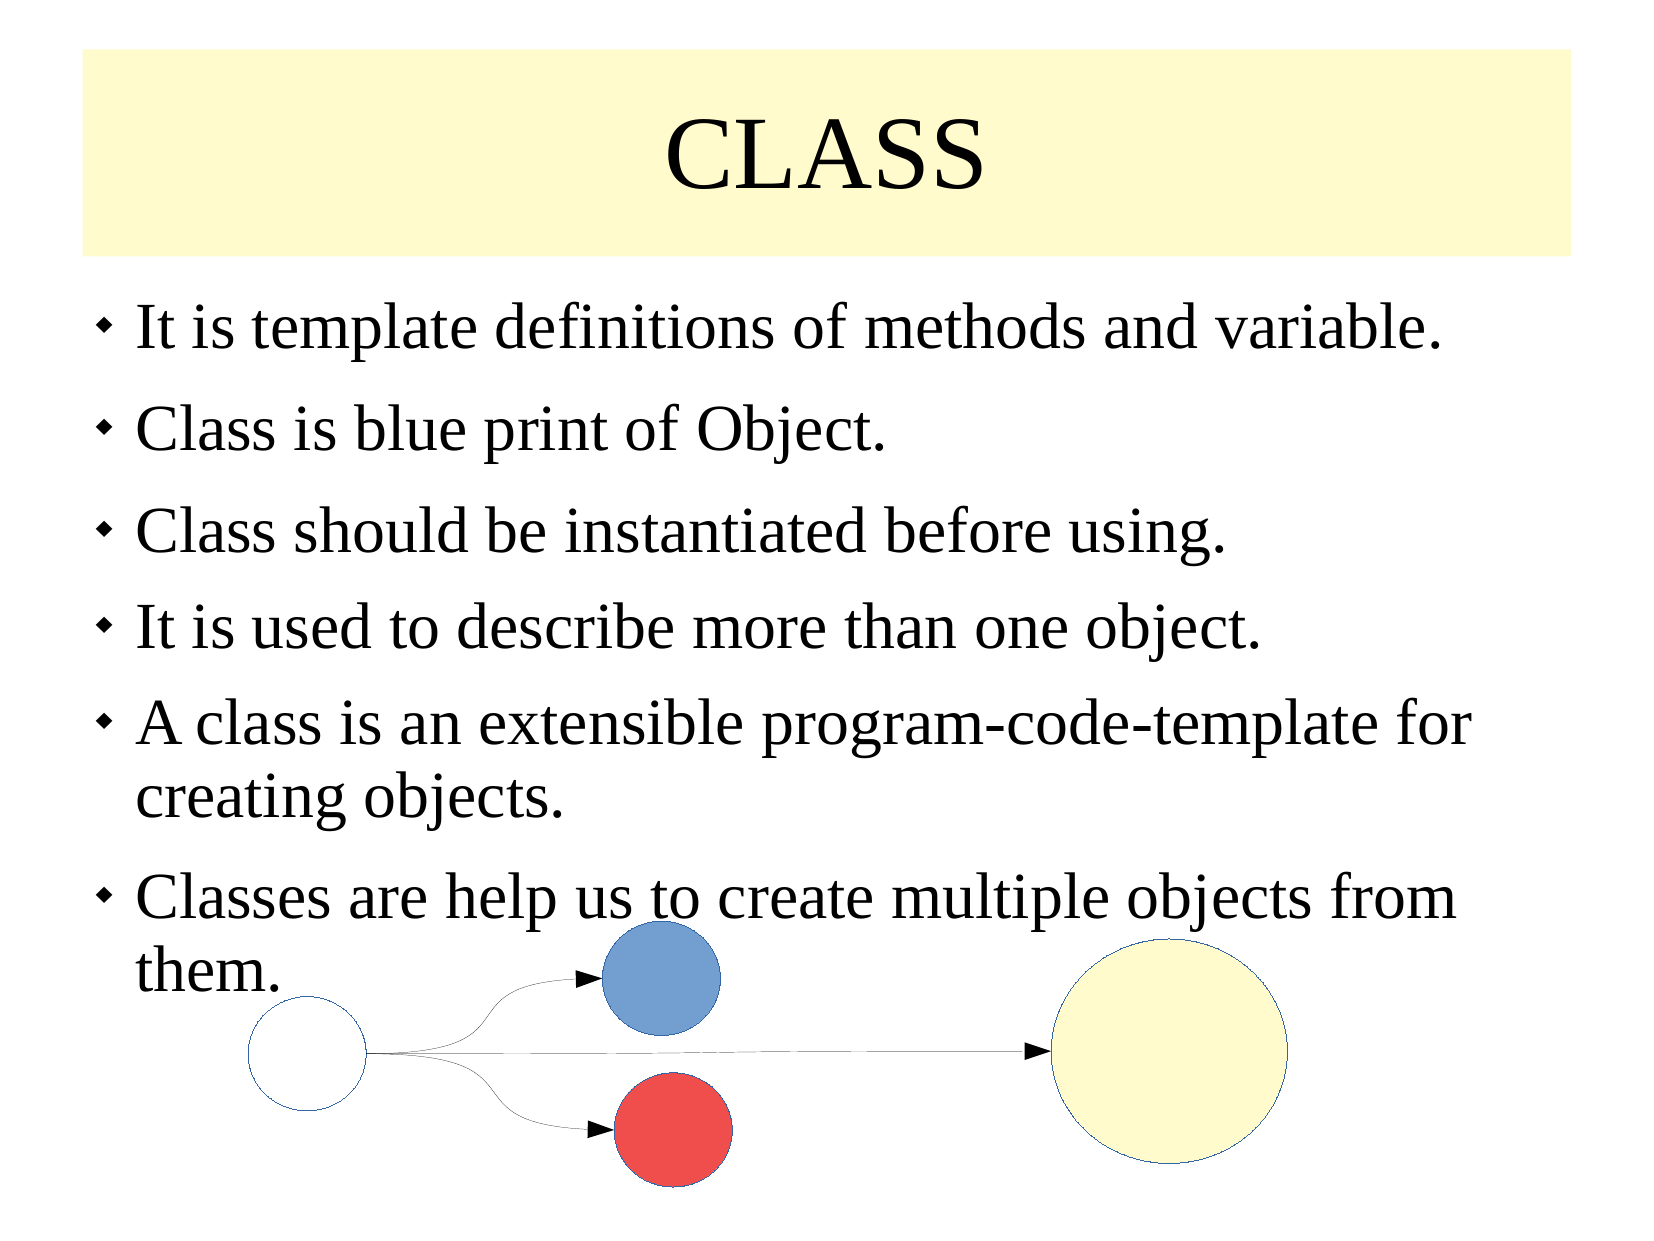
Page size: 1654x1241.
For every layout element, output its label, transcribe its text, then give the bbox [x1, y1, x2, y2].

list It is template definitions of methods and variable. Class is blue print of Object. Class should be instantiated before using. It is used to describe more than one object. A class is an extensible program-code-template for creating objects. Classes are help us to create multiple objects from them. [82, 290, 1571, 1010]
text_box [1051, 938, 1288, 1164]
title CLASS [82, 49, 1571, 257]
text_box [602, 921, 721, 1036]
text_box [248, 996, 367, 1111]
text_box [614, 1072, 733, 1188]
